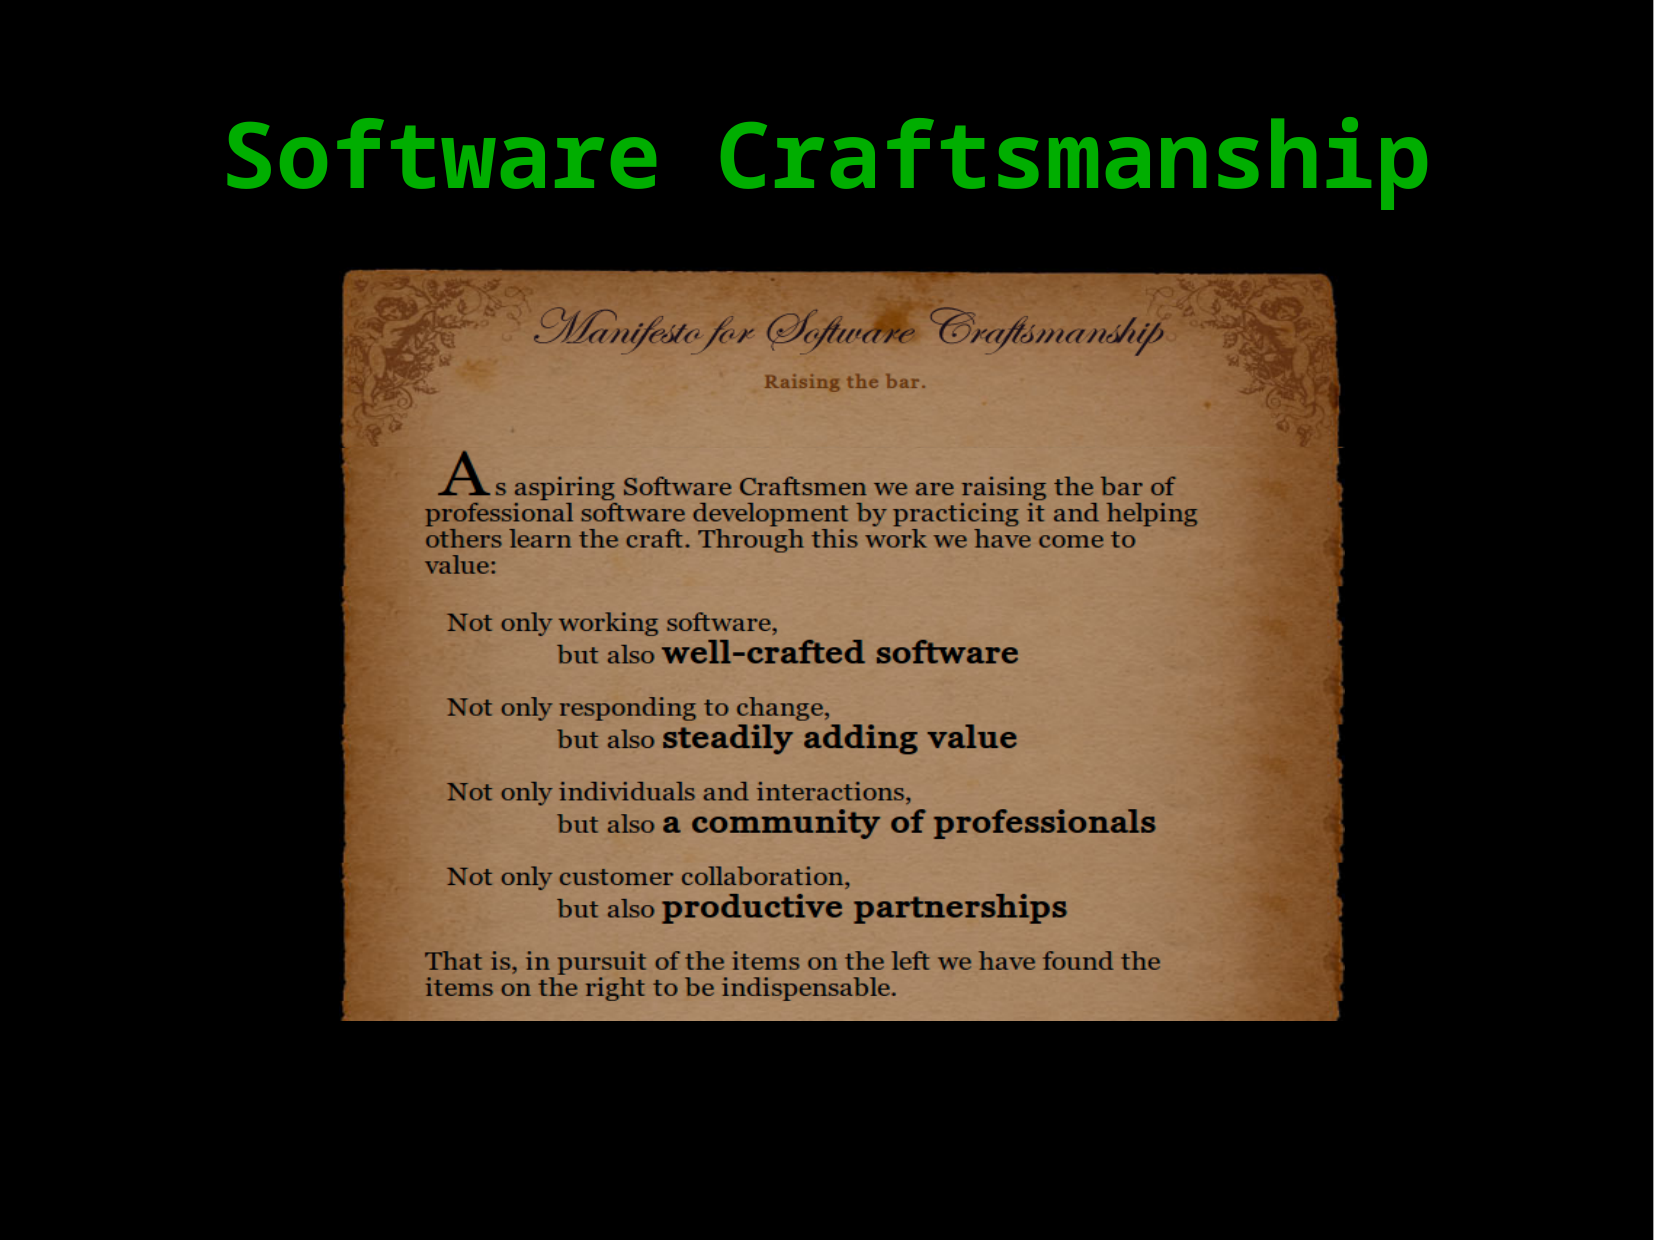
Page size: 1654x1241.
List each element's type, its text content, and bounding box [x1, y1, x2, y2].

title Software Craftsmanship [82, 49, 1571, 257]
picture [338, 265, 1345, 1021]
